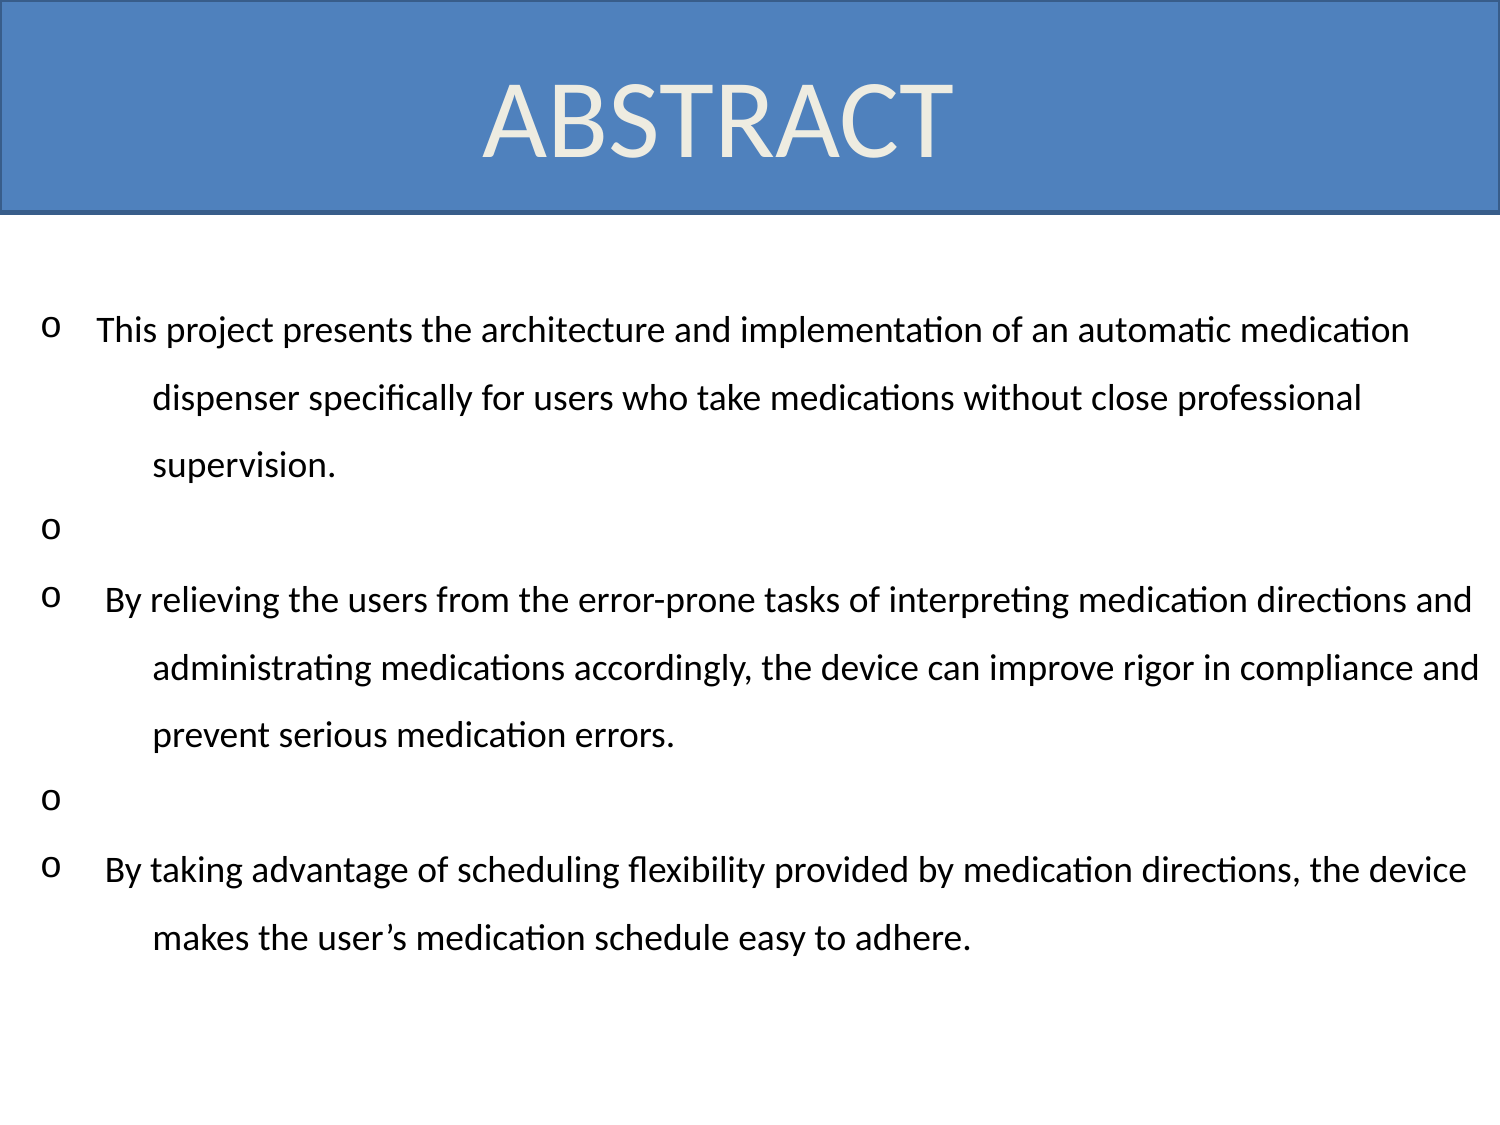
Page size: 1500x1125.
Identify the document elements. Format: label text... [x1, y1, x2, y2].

text_box This project presents the architecture and implementation of an automatic medication dispenser specifically for users who take medications without close professional supervision. By relieving the users from the error-prone tasks of interpreting medication directions and administrating medications accordingly, the device can improve rigor in compliance and prevent serious medication errors. By taking advantage of scheduling flexibility provided by medication directions, the device makes the user’s medication schedule easy to adhere. [24, 275, 1500, 965]
text_box ABSTRACT [350, 37, 1088, 189]
text_box [0, 0, 1500, 213]
